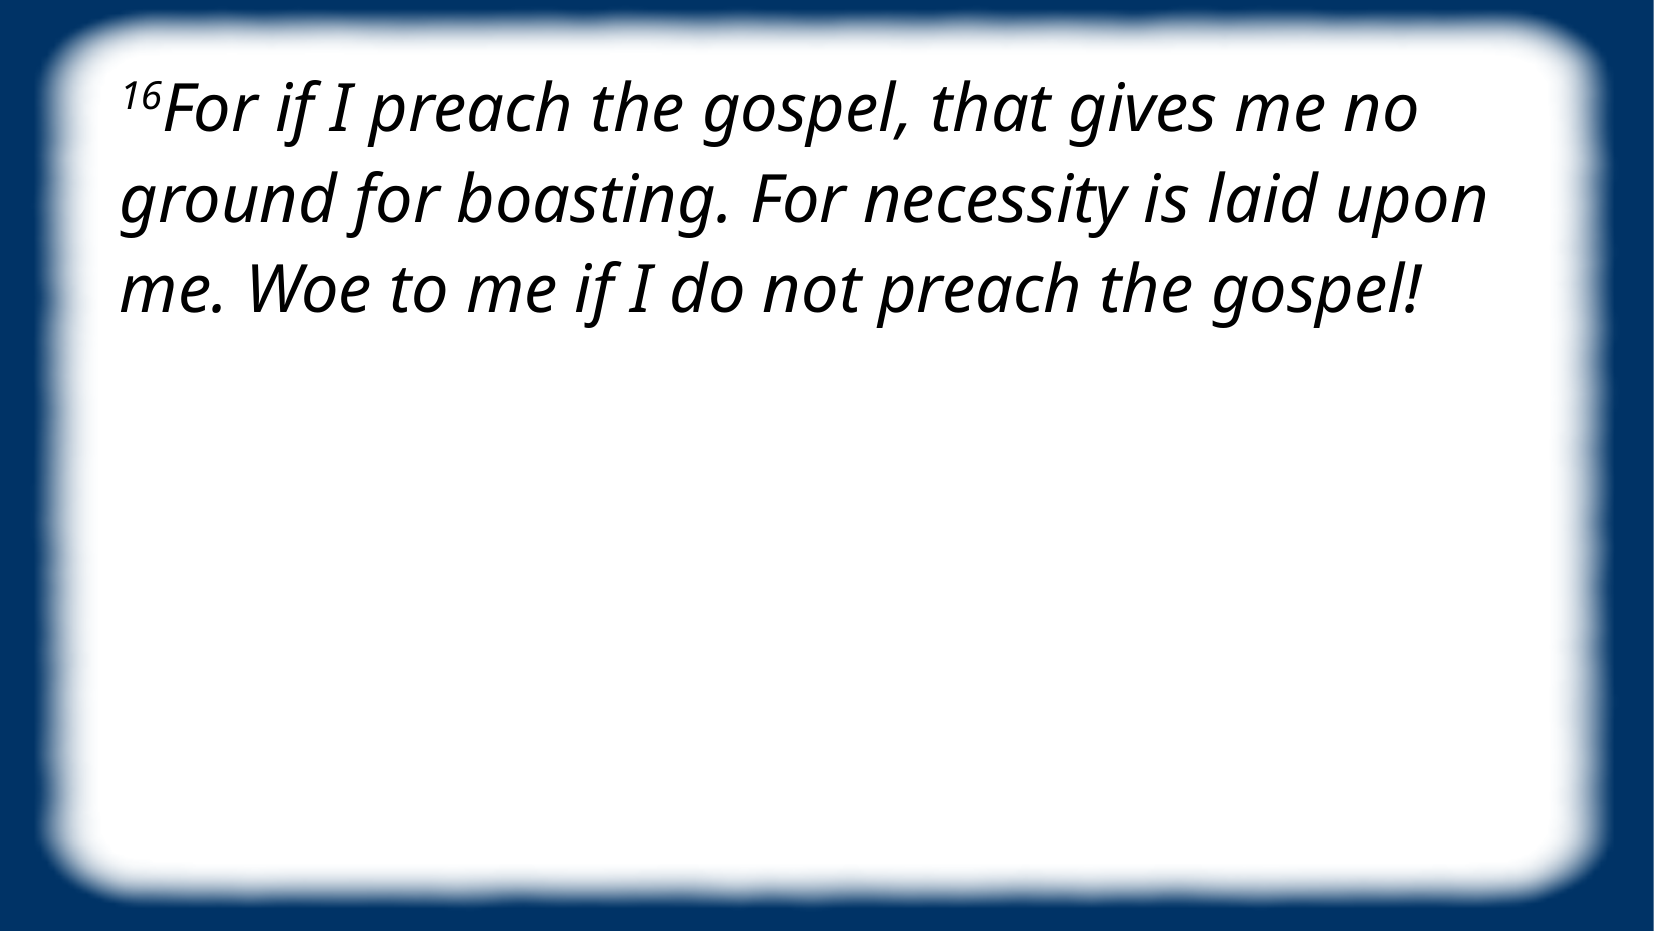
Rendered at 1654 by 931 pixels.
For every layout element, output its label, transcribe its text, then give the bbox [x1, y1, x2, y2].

picture [0, 0, 1654, 931]
text_box 16For if I preach the gospel, that gives me no ground for boasting. For necessity is laid upon me. Woe to me if I do not preach the gospel! [105, 52, 1531, 334]
